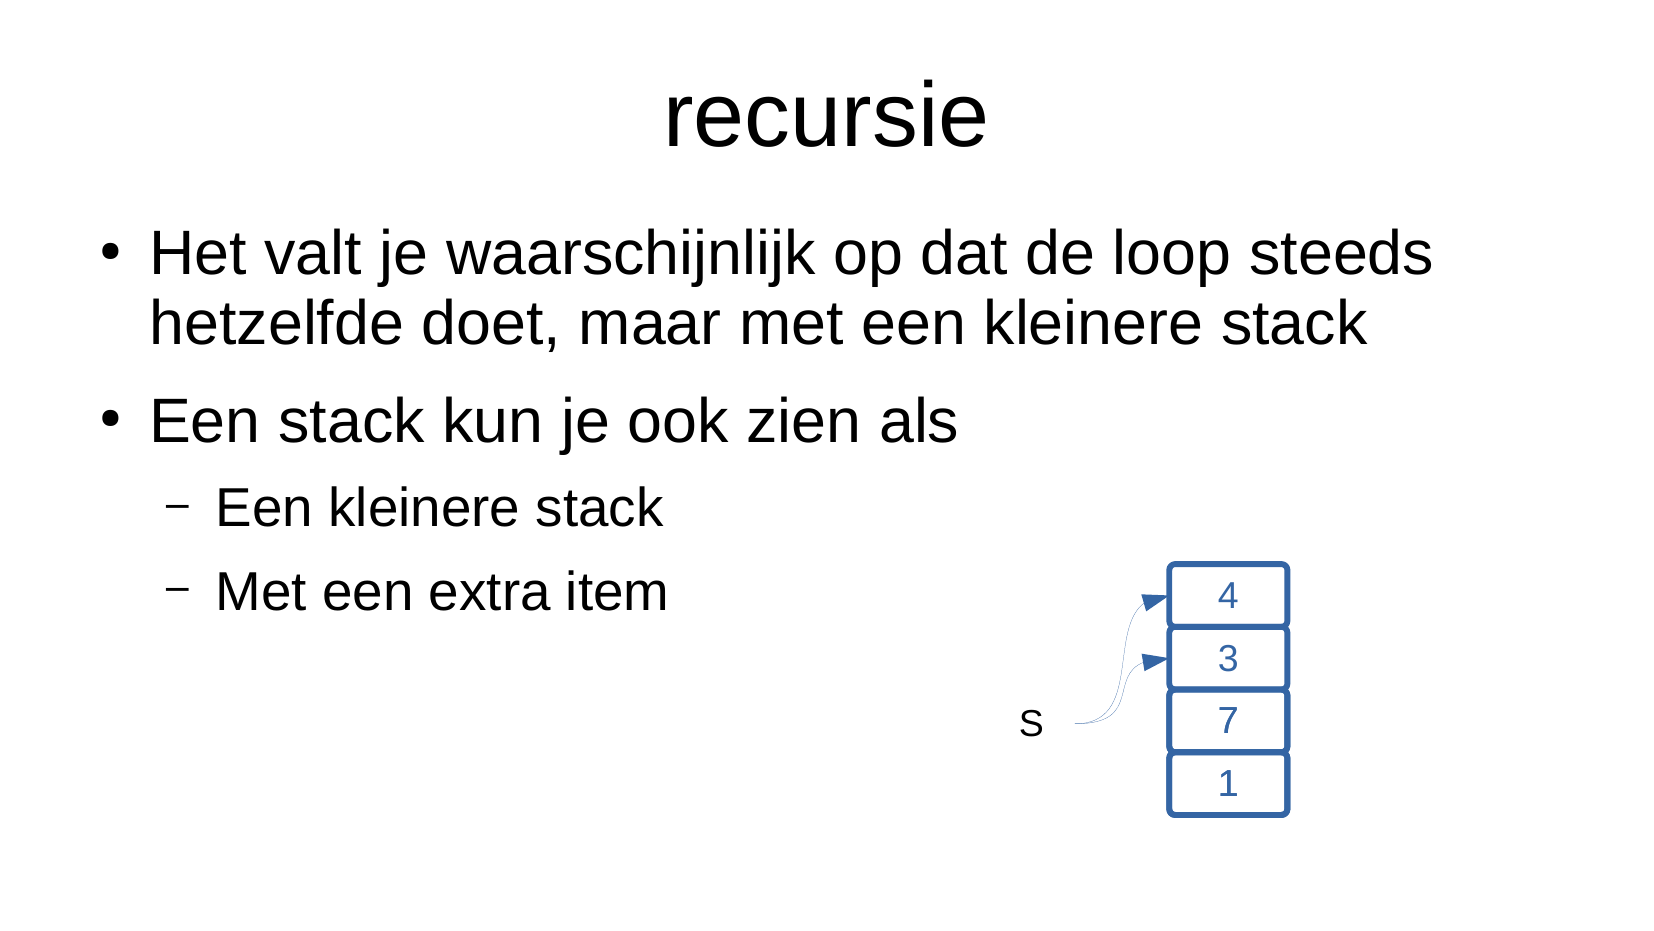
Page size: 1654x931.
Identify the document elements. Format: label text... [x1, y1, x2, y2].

text_box 4 [1169, 564, 1288, 627]
title recursie [82, 37, 1571, 193]
text_box S [1003, 695, 1075, 753]
list Het valt je waarschijnlijk op dat de loop steeds hetzelfde doet, maar met een kleinere stack Een stack kun je ook zien als Een kleinere stack Met een extra item [82, 217, 1571, 626]
text_box 1 [1169, 754, 1288, 815]
text_box 3 [1169, 628, 1288, 688]
text_box 7 [1169, 689, 1288, 753]
